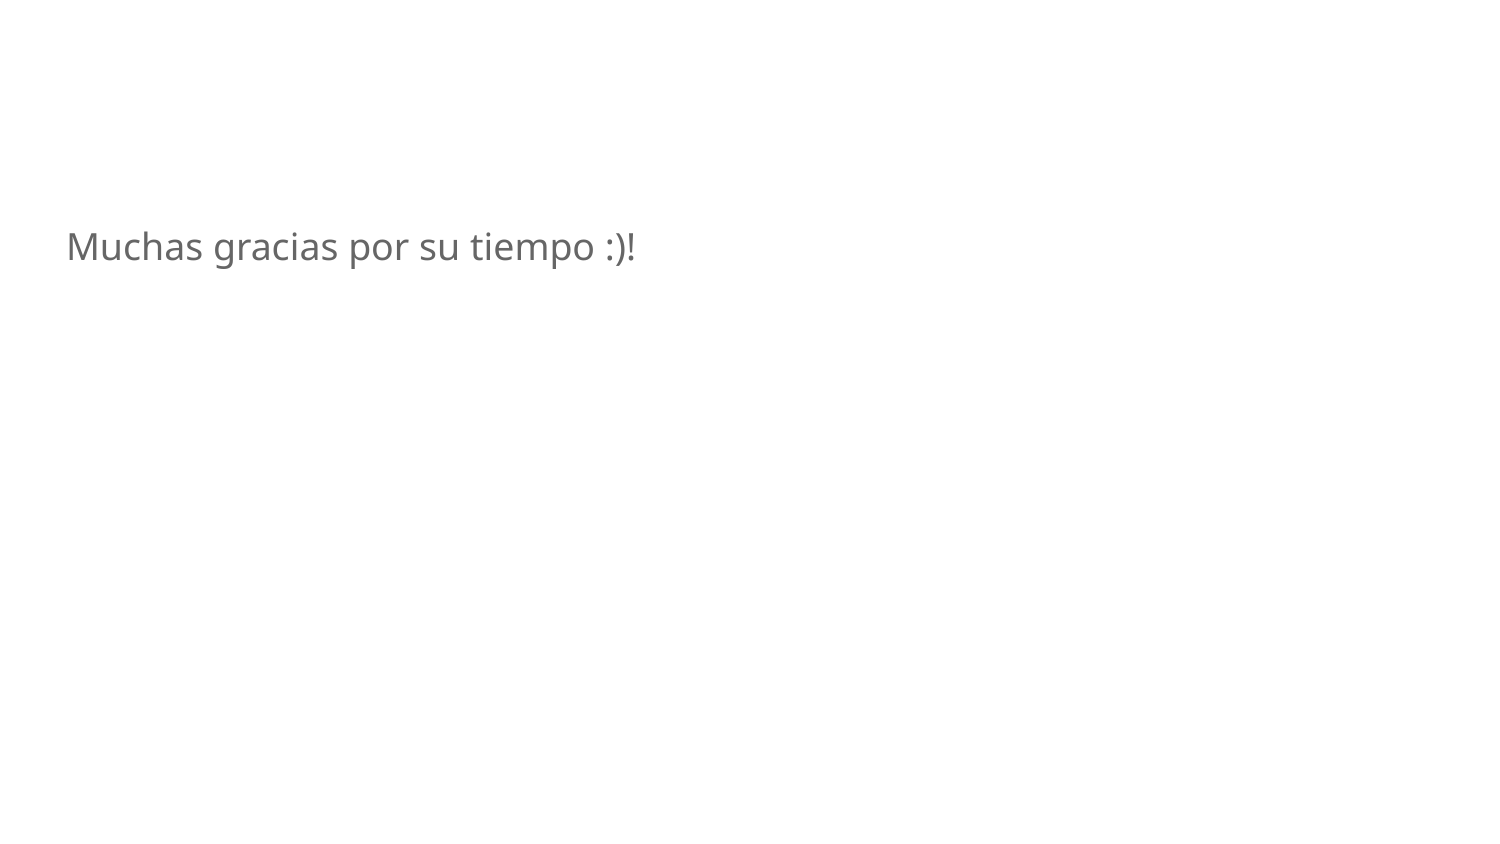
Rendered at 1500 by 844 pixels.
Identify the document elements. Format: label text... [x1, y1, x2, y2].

list Muchas gracias por su tiempo :)! [51, 201, 1449, 750]
